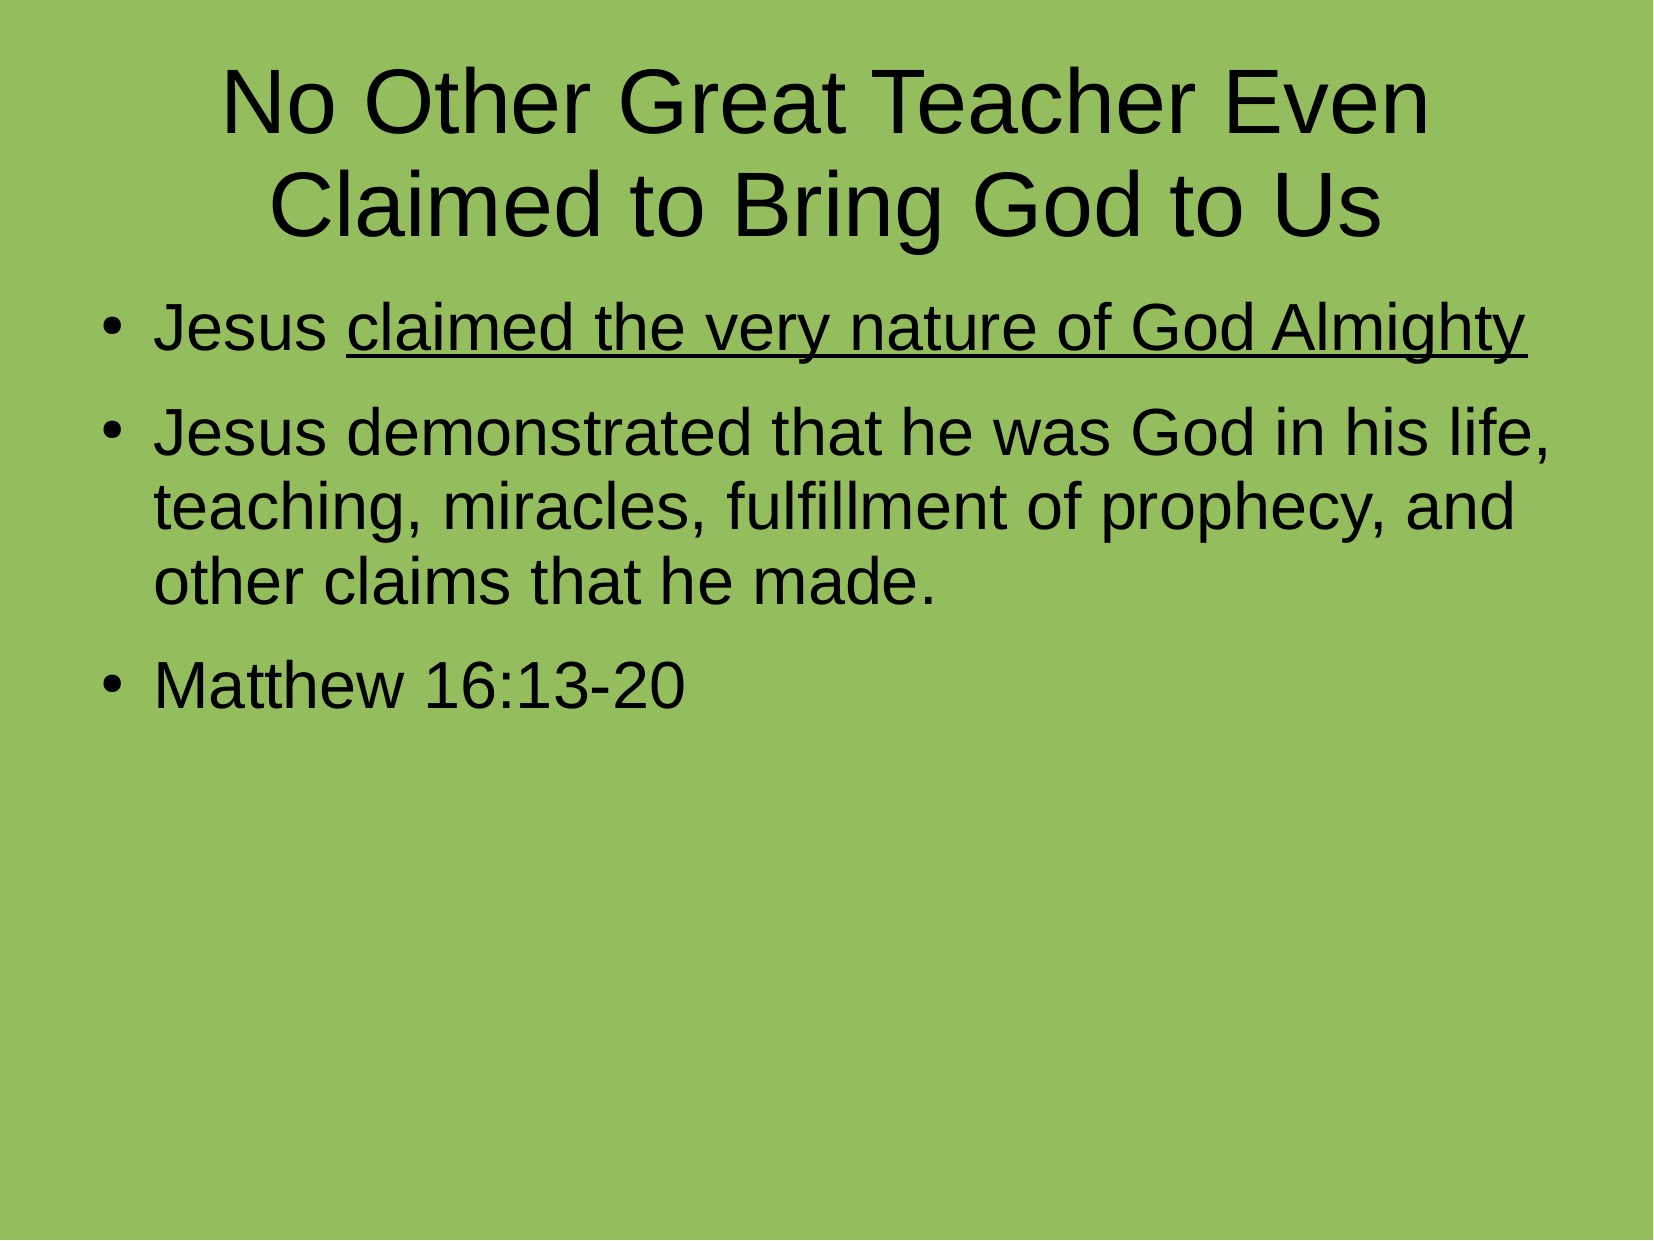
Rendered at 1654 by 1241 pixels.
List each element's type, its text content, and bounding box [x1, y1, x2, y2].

list Jesus claimed the very nature of God Almighty Jesus demonstrated that he was God in his life, teaching, miracles, fulfillment of prophecy, and other claims that he made. Matthew 16:13-20 [82, 290, 1571, 1109]
title No Other Great Teacher Even Claimed to Bring God to Us [82, 50, 1571, 256]
